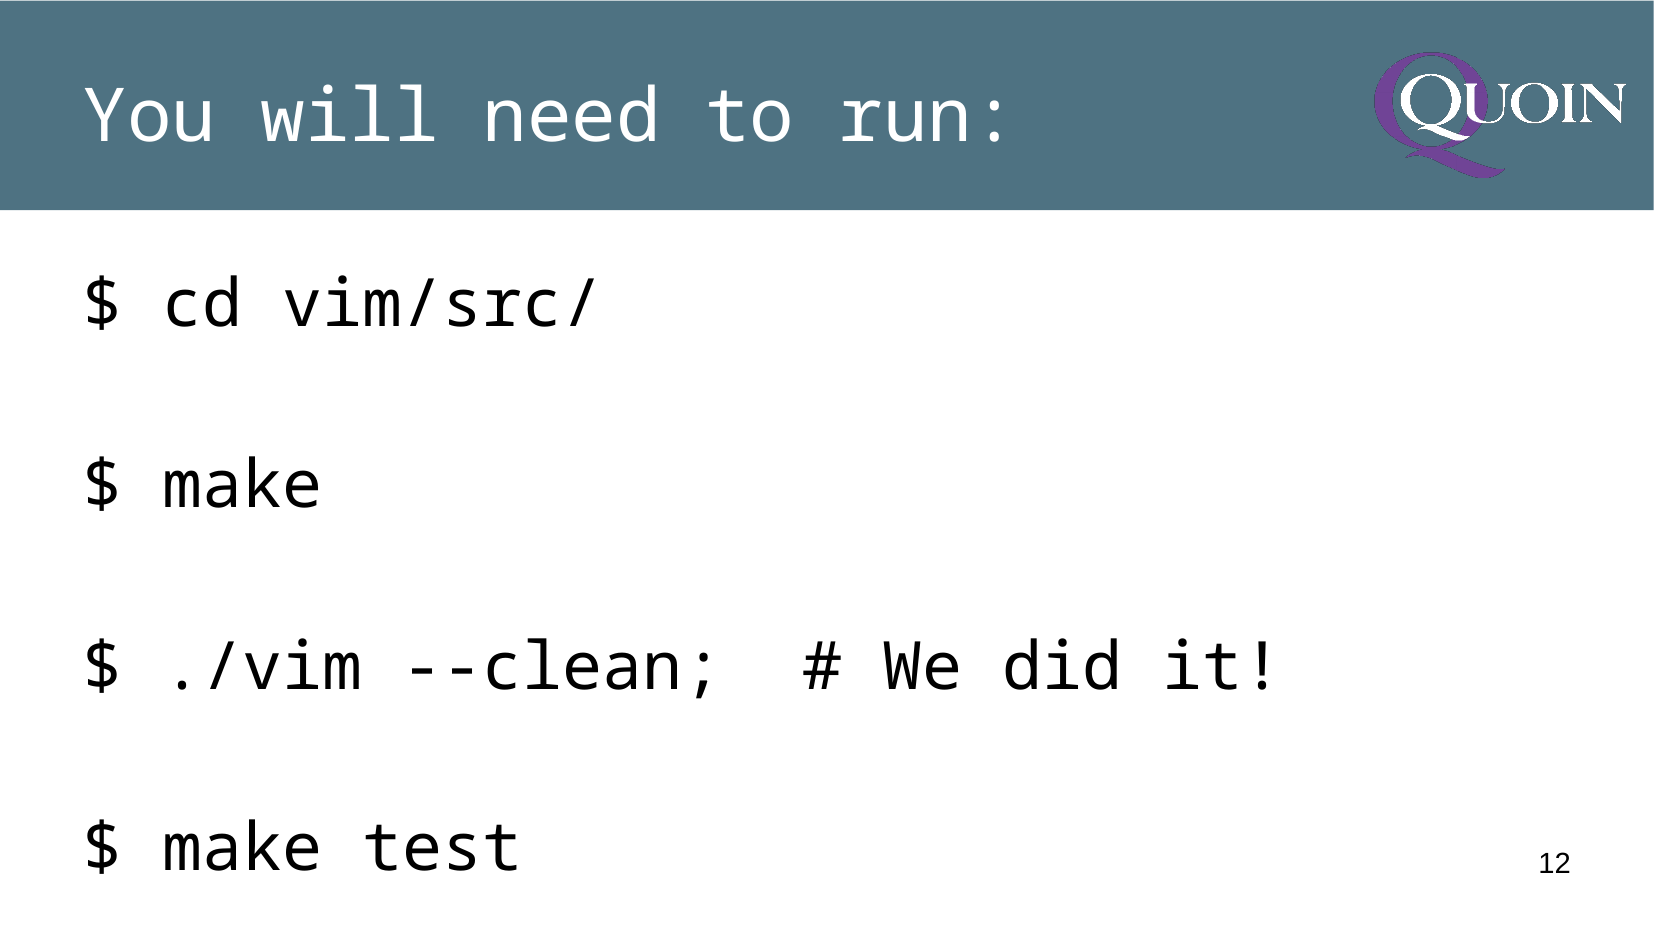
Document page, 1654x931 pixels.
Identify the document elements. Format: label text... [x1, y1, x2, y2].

picture [1372, 49, 1654, 180]
subtitle $ cd vim/src/ $ make $ ./vim --clean; # We did it! $ make test [82, 255, 1571, 810]
title You will need to run: [82, 35, 1235, 189]
